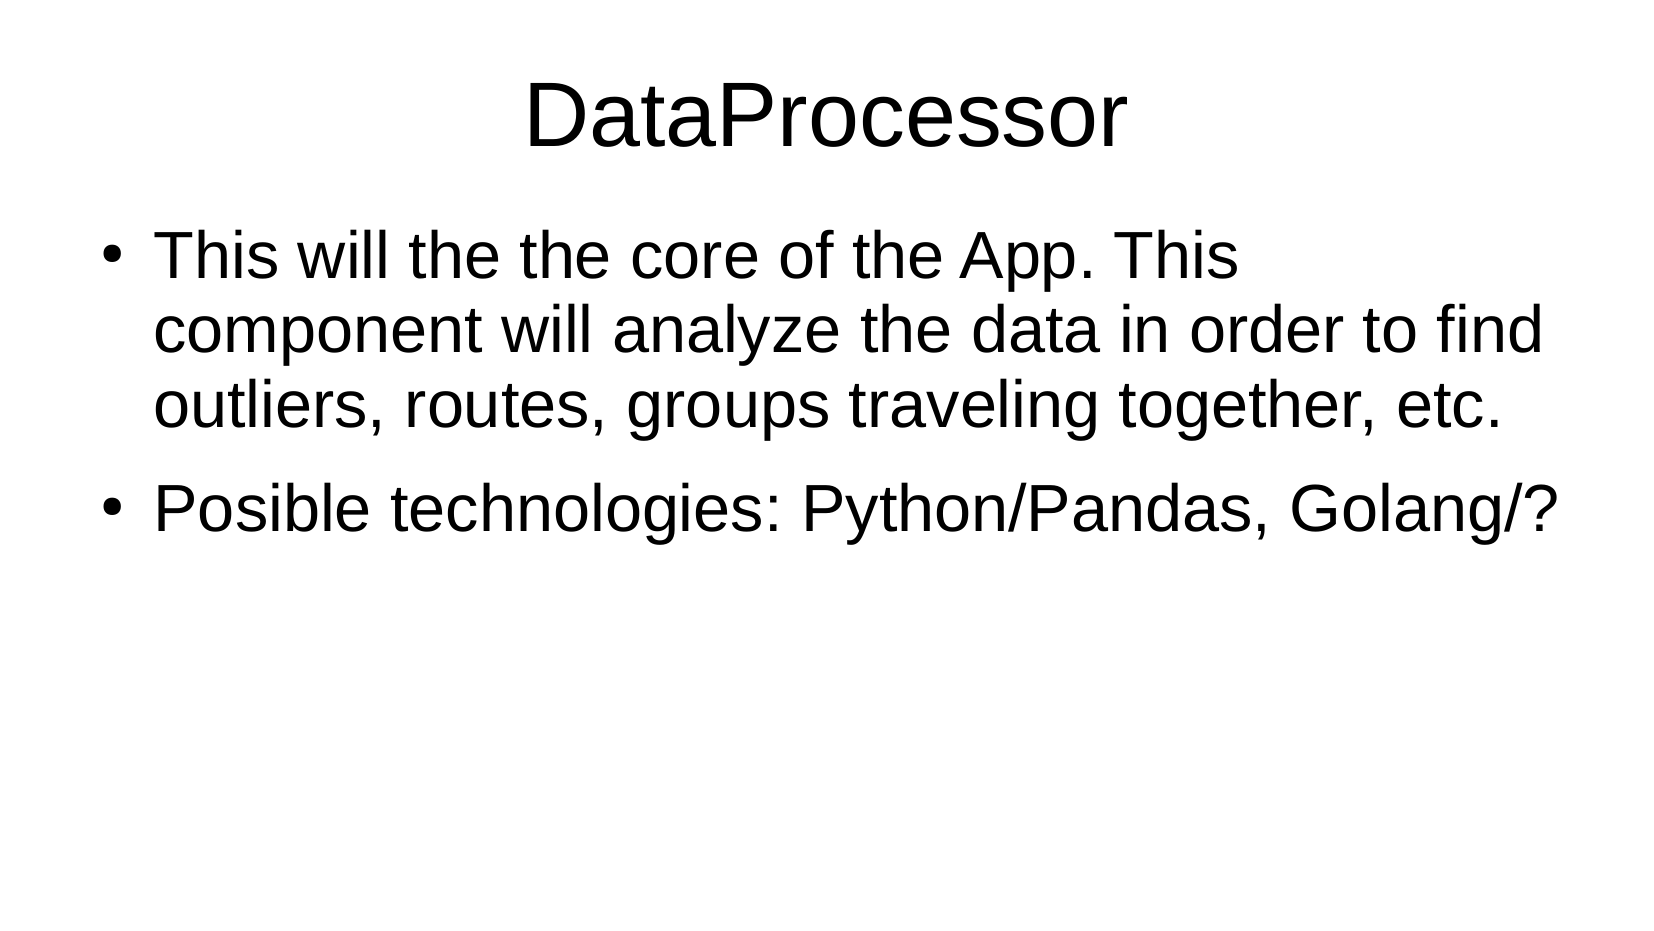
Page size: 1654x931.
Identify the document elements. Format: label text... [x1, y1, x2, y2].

title DataProcessor [82, 37, 1571, 193]
list This will the the core of the App. This component will analyze the data in order to find outliers, routes, groups traveling together, etc. Posible technologies: Python/Pandas, Golang/? [82, 217, 1571, 758]
